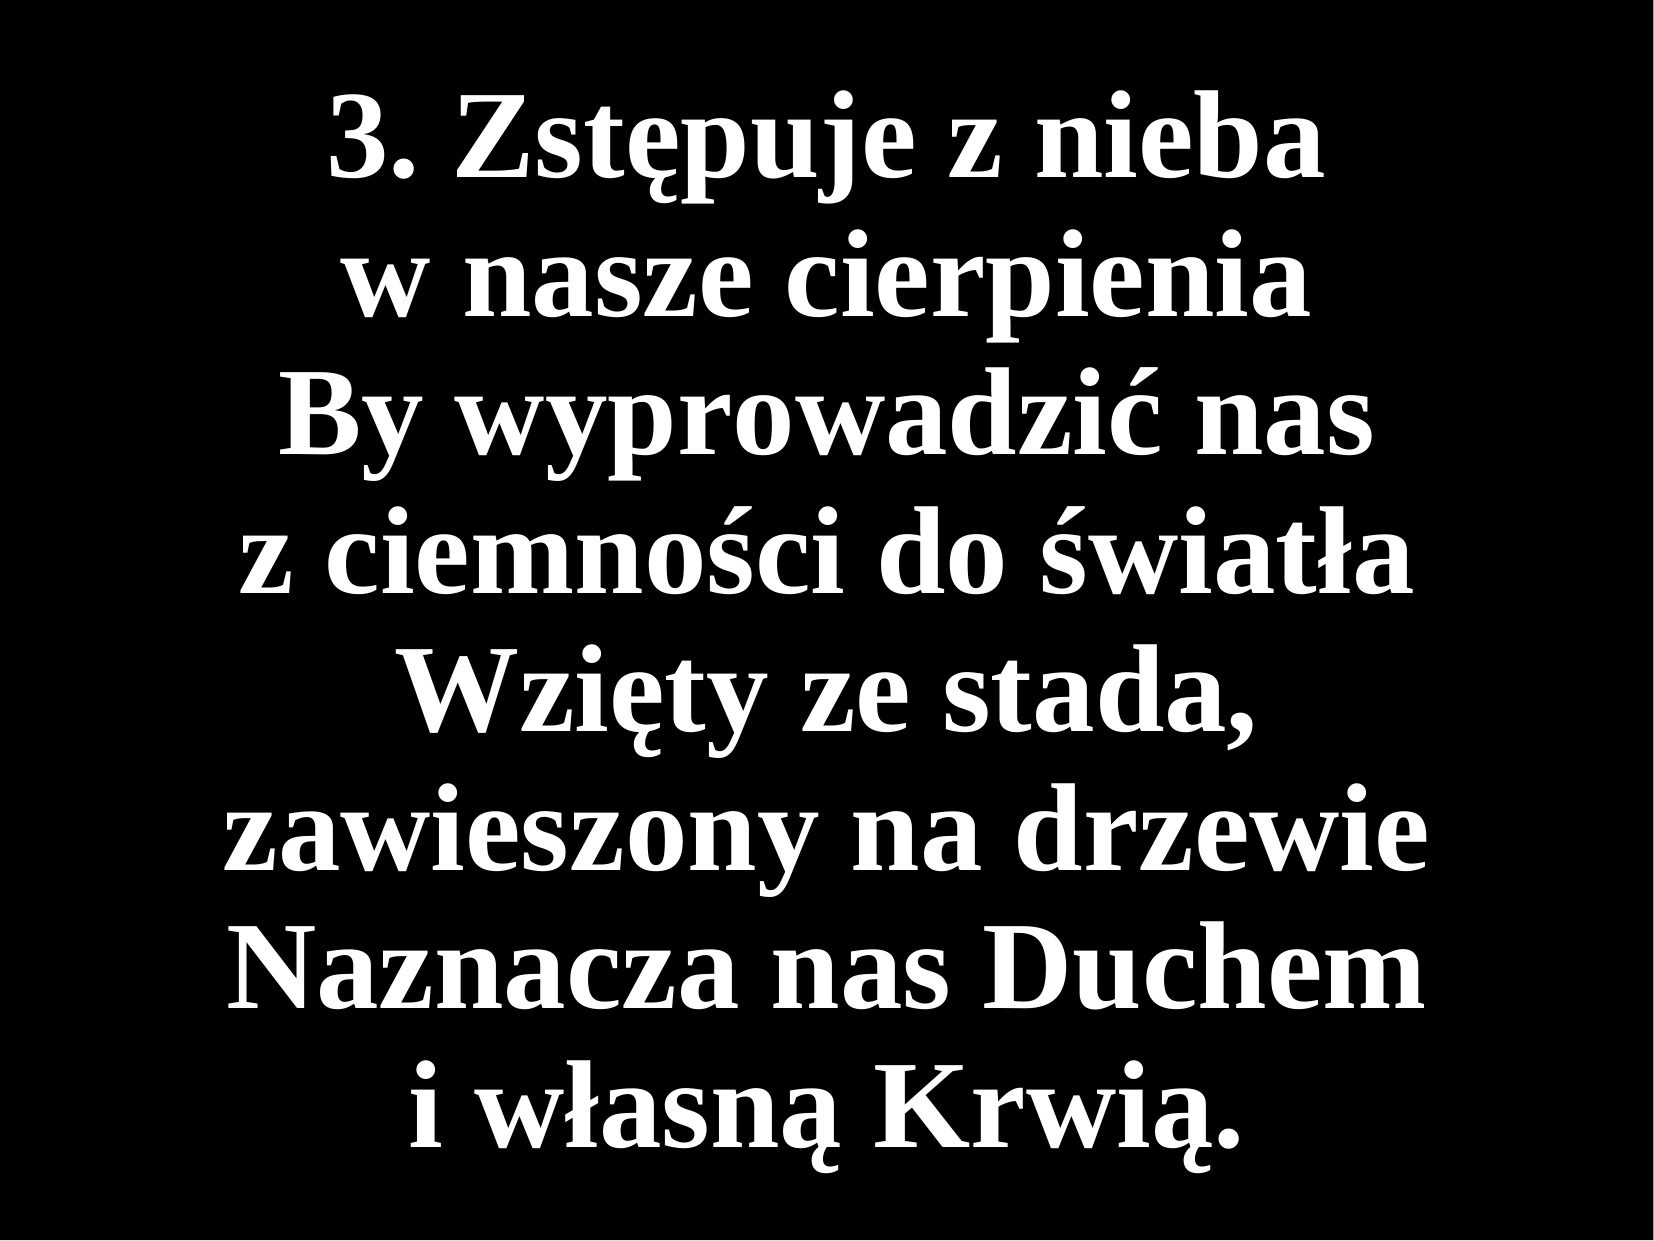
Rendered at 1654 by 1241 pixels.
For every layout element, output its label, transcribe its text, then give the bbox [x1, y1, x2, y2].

title 3. Zstępuje z nieba w nasze cierpienia By wyprowadzić nas z ciemności do światła Wzięty ze stada, zawieszony na drzewie Naznacza nas Duchem i własną Krwią. [0, 0, 1654, 1241]
